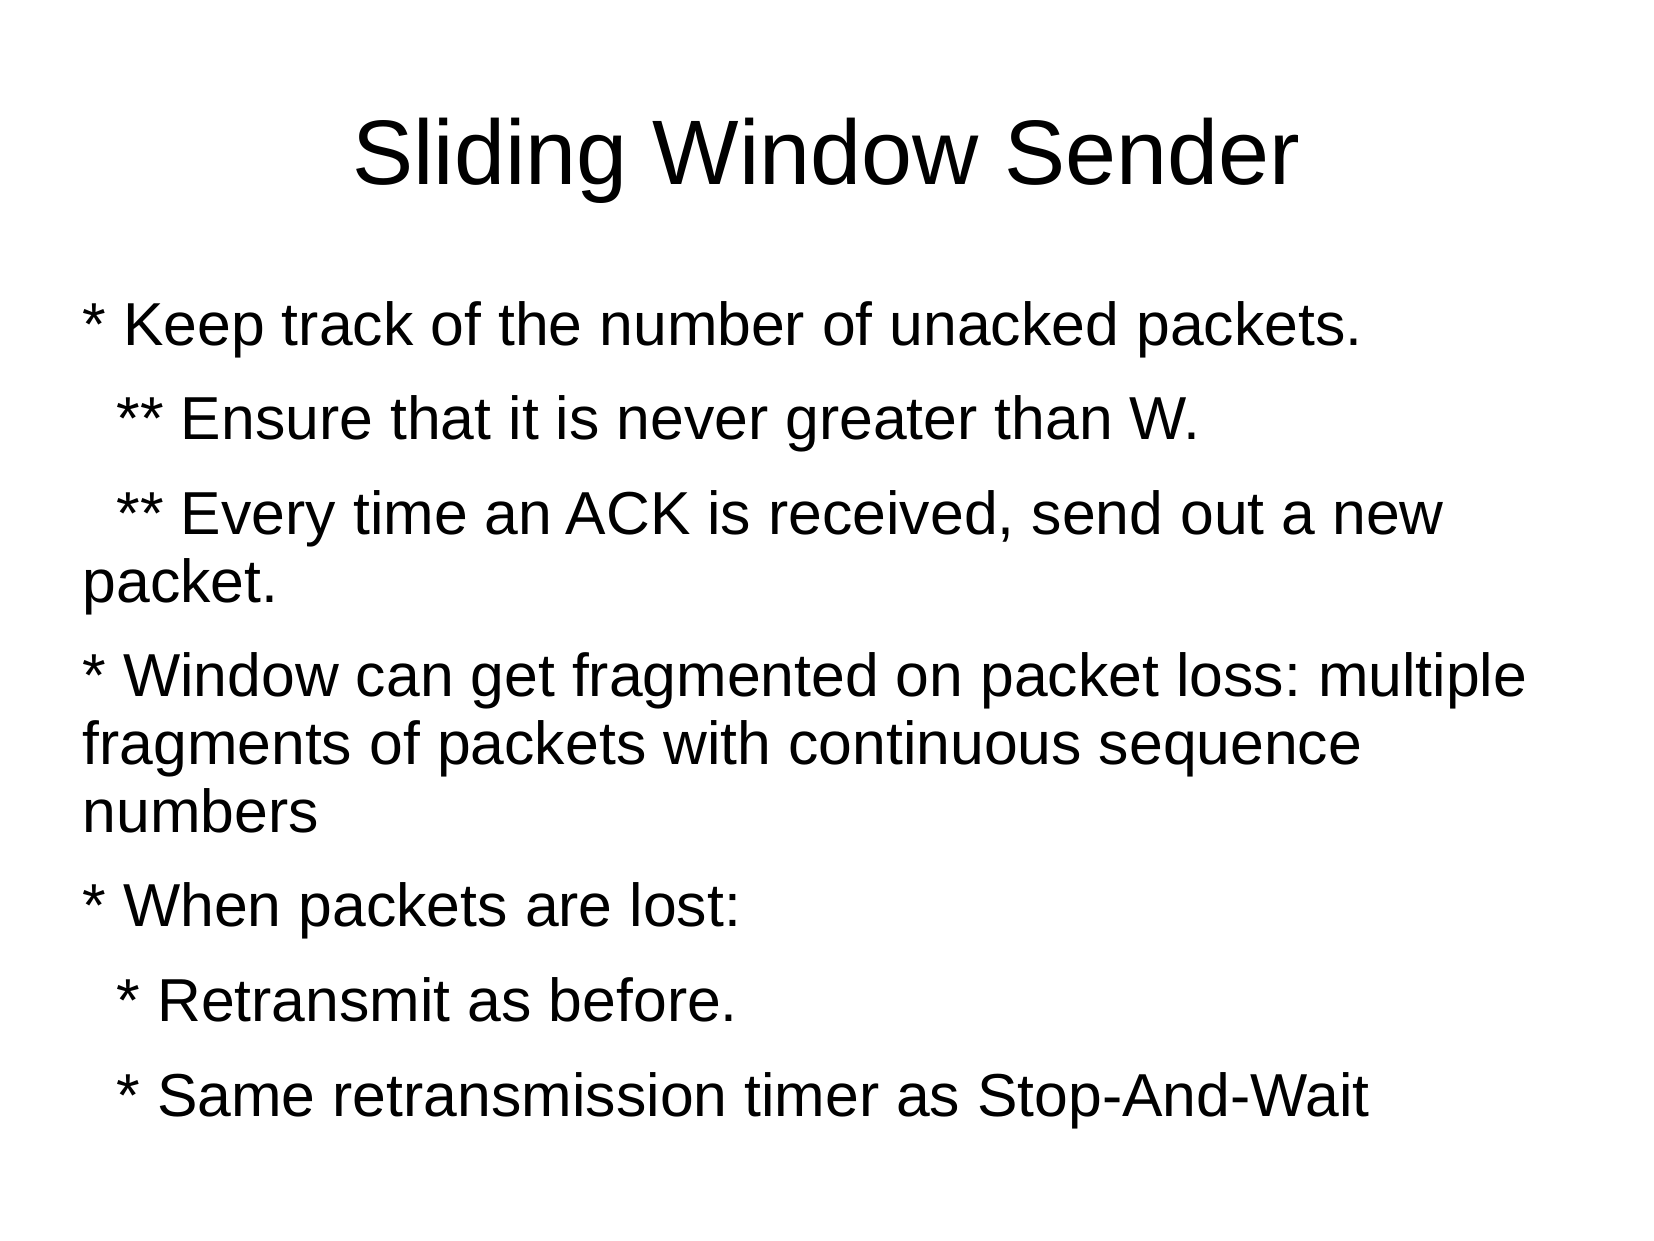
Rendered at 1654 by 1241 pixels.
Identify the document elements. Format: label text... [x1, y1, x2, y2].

title Sliding Window Sender [82, 49, 1571, 257]
list * Keep track of the number of unacked packets. ** Ensure that it is never greater than W. ** Every time an ACK is received, send out a new packet. * Window can get fragmented on packet loss: multiple fragments of packets with continuous sequence numbers * When packets are lost: * Retransmit as before. * Same retransmission timer as Stop-And-Wait [82, 290, 1571, 1136]
